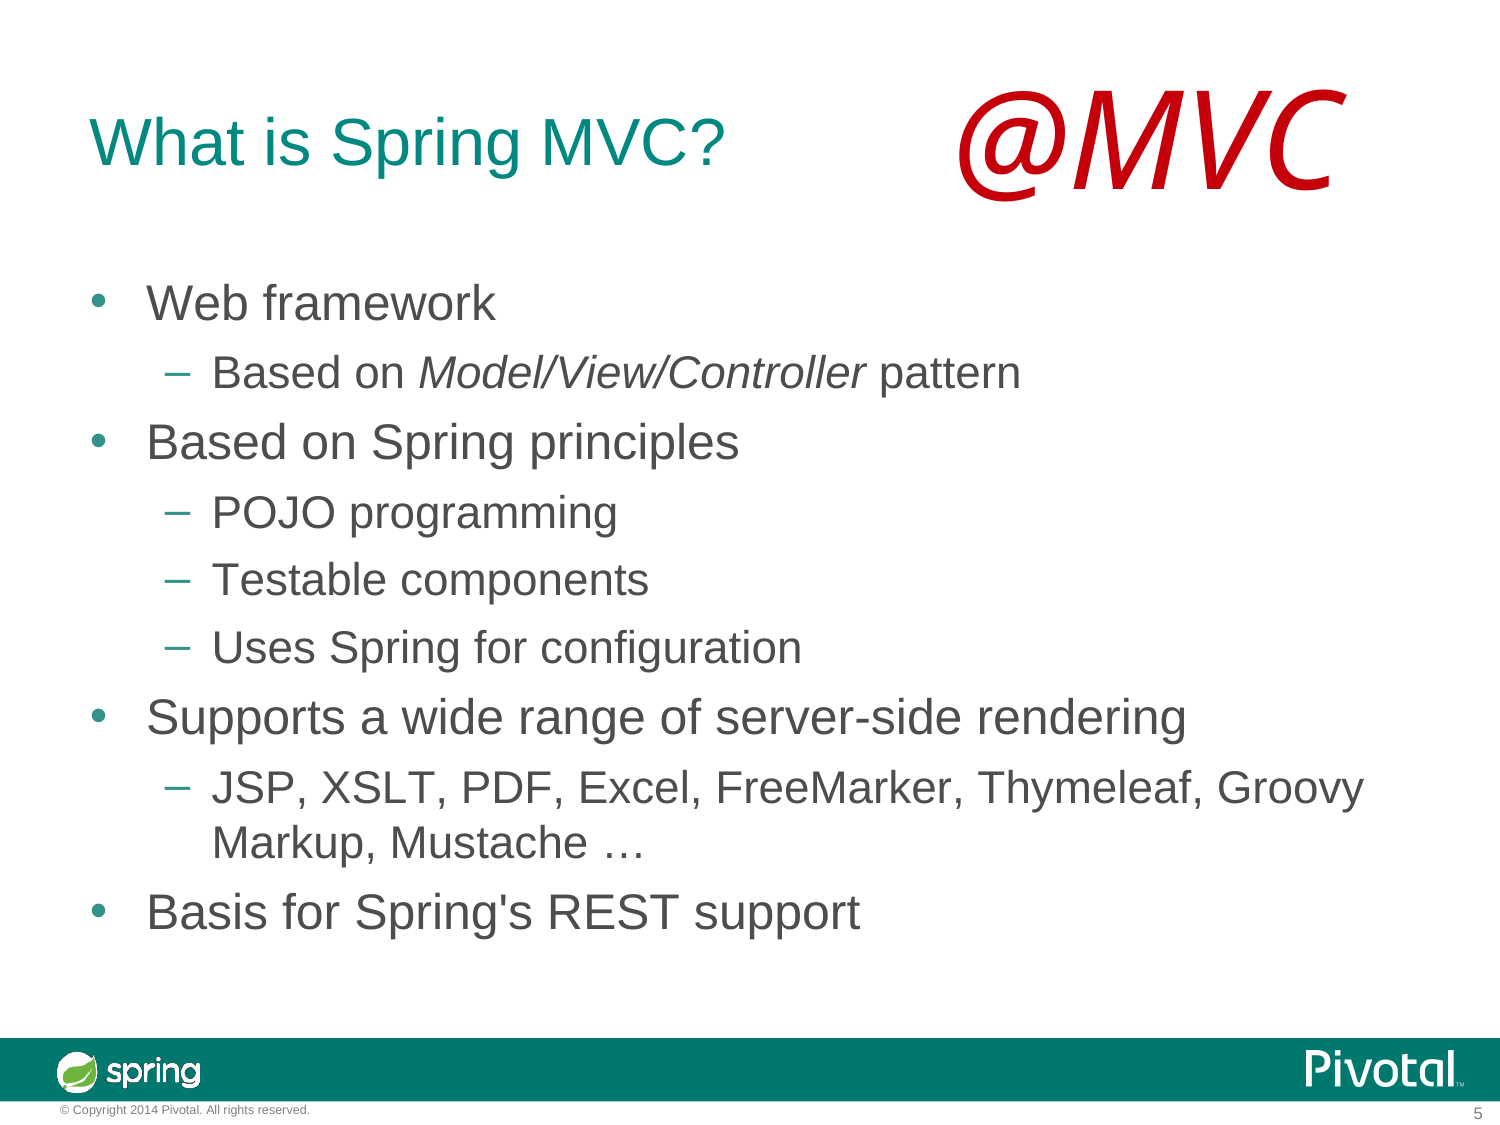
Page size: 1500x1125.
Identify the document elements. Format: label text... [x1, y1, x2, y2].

picture [1306, 1050, 1464, 1087]
title What is Spring MVC? [75, 44, 1426, 233]
list Web framework Based on Model/View/Controller pattern Based on Spring principles POJO programming Testable components Uses Spring for configuration Supports a wide range of server-side rendering JSP, XSLT, PDF, Excel, FreeMarker, Thymeleaf, Groovy Markup, Mustache … Basis for Spring's REST support [75, 262, 1426, 1003]
text_box @MVC [937, 44, 1414, 225]
picture [32, 1041, 210, 1103]
